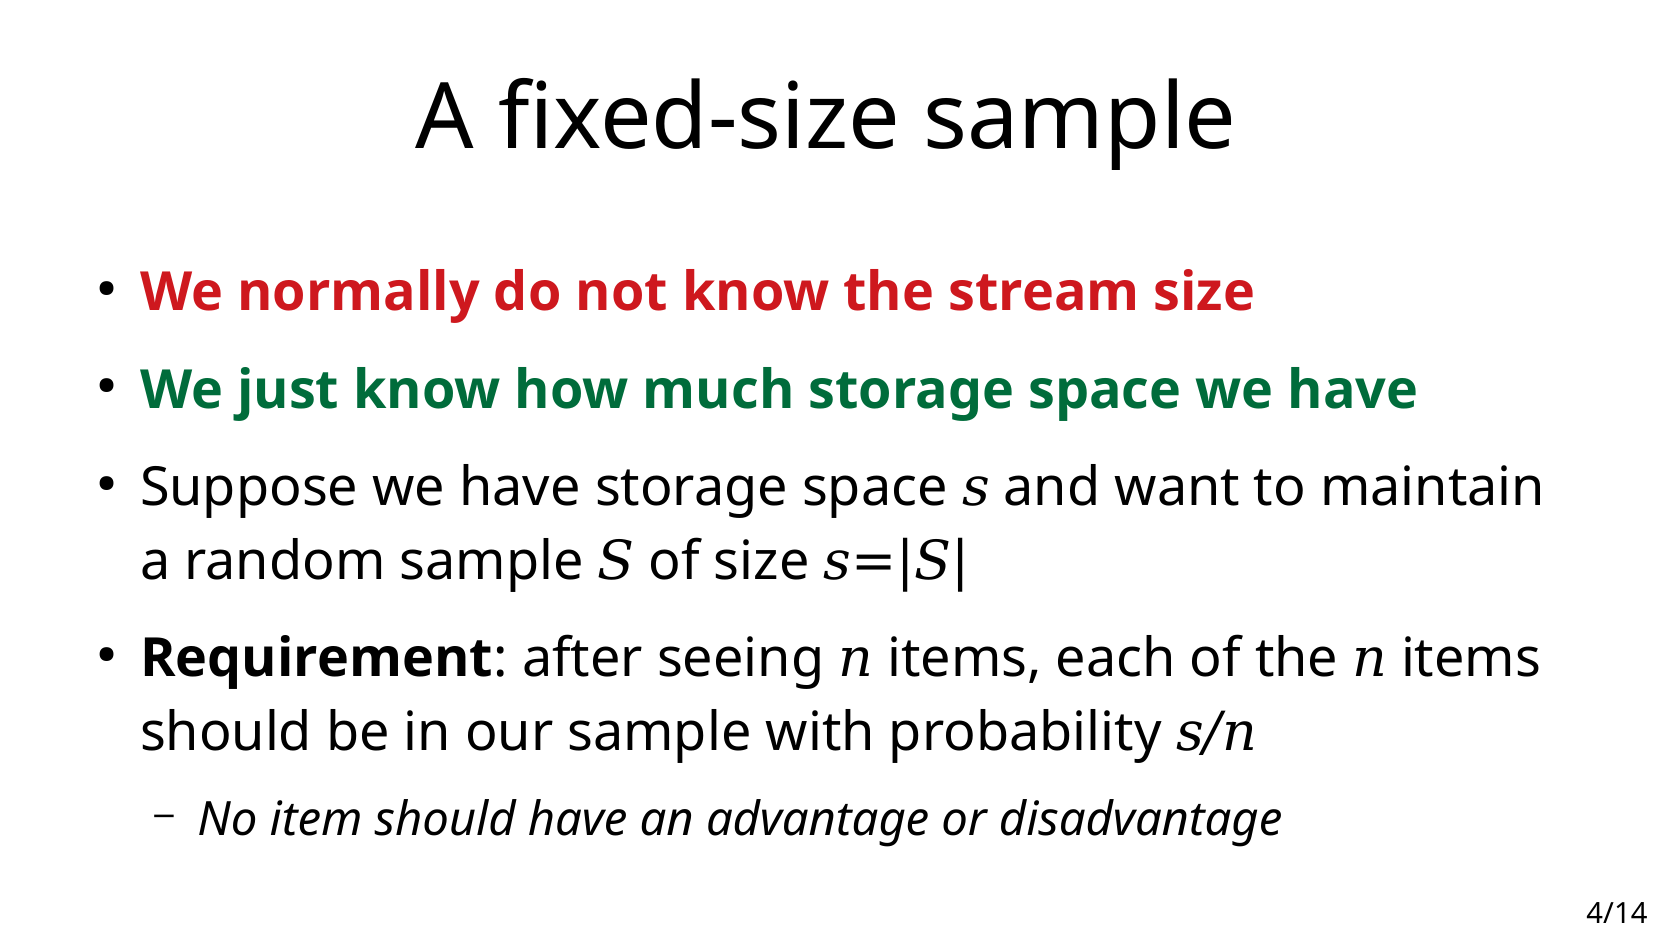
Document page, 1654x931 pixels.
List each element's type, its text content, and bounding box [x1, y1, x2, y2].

title A fixed-size sample [82, 1, 1571, 226]
list We normally do not know the stream size We just know how much storage space we have Suppose we have storage space s and want to maintain a random sample S of size s=|S| Requirement: after seeing n items, each of the n items should be in our sample with probability s/n No item should have an advantage or disadvantage [82, 253, 1571, 864]
